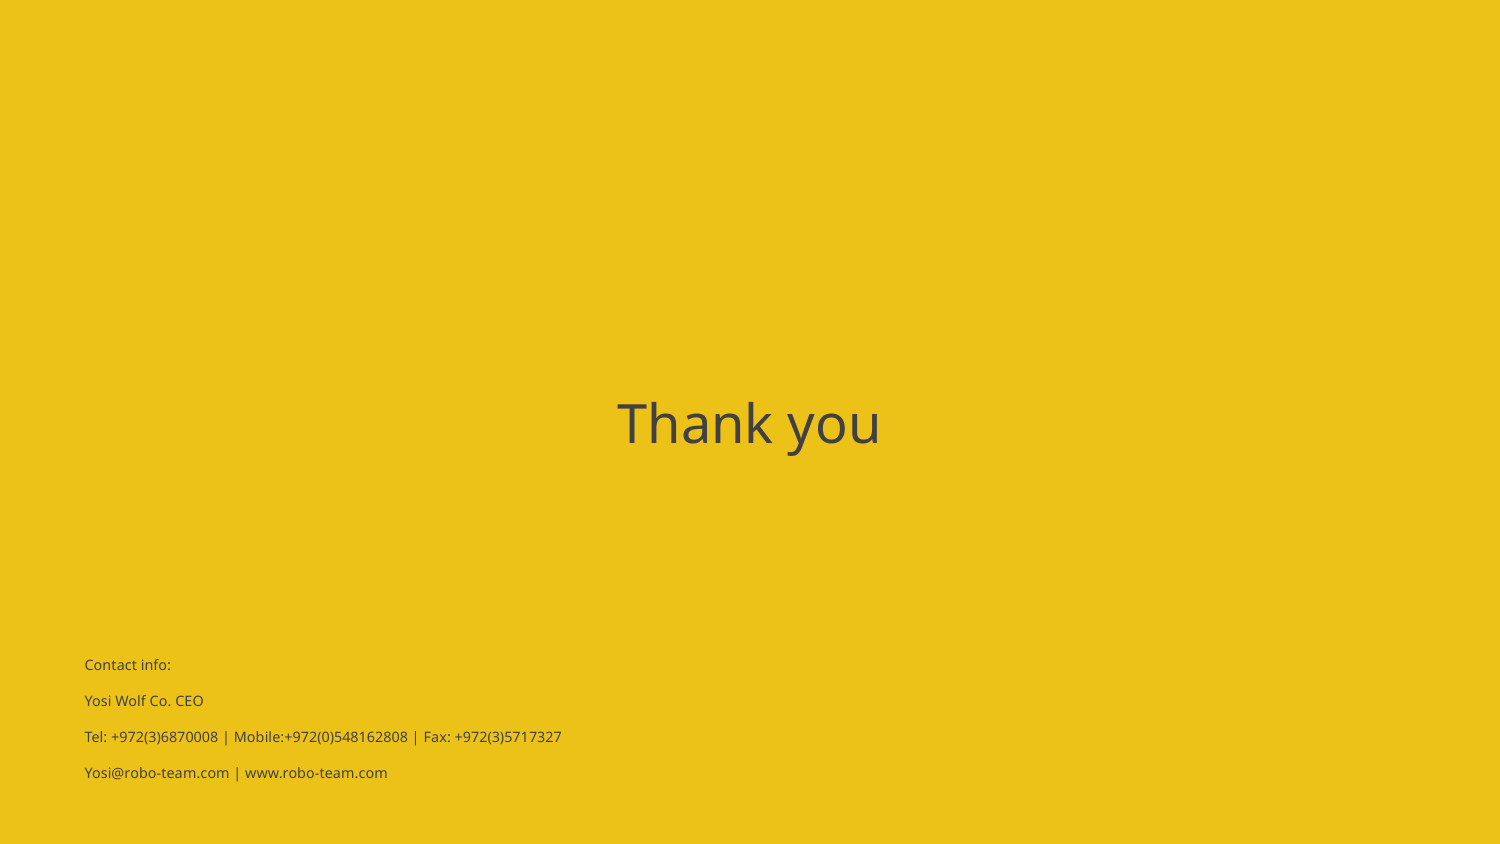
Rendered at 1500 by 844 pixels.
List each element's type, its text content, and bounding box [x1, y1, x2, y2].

title Thank you [375, 396, 1125, 448]
